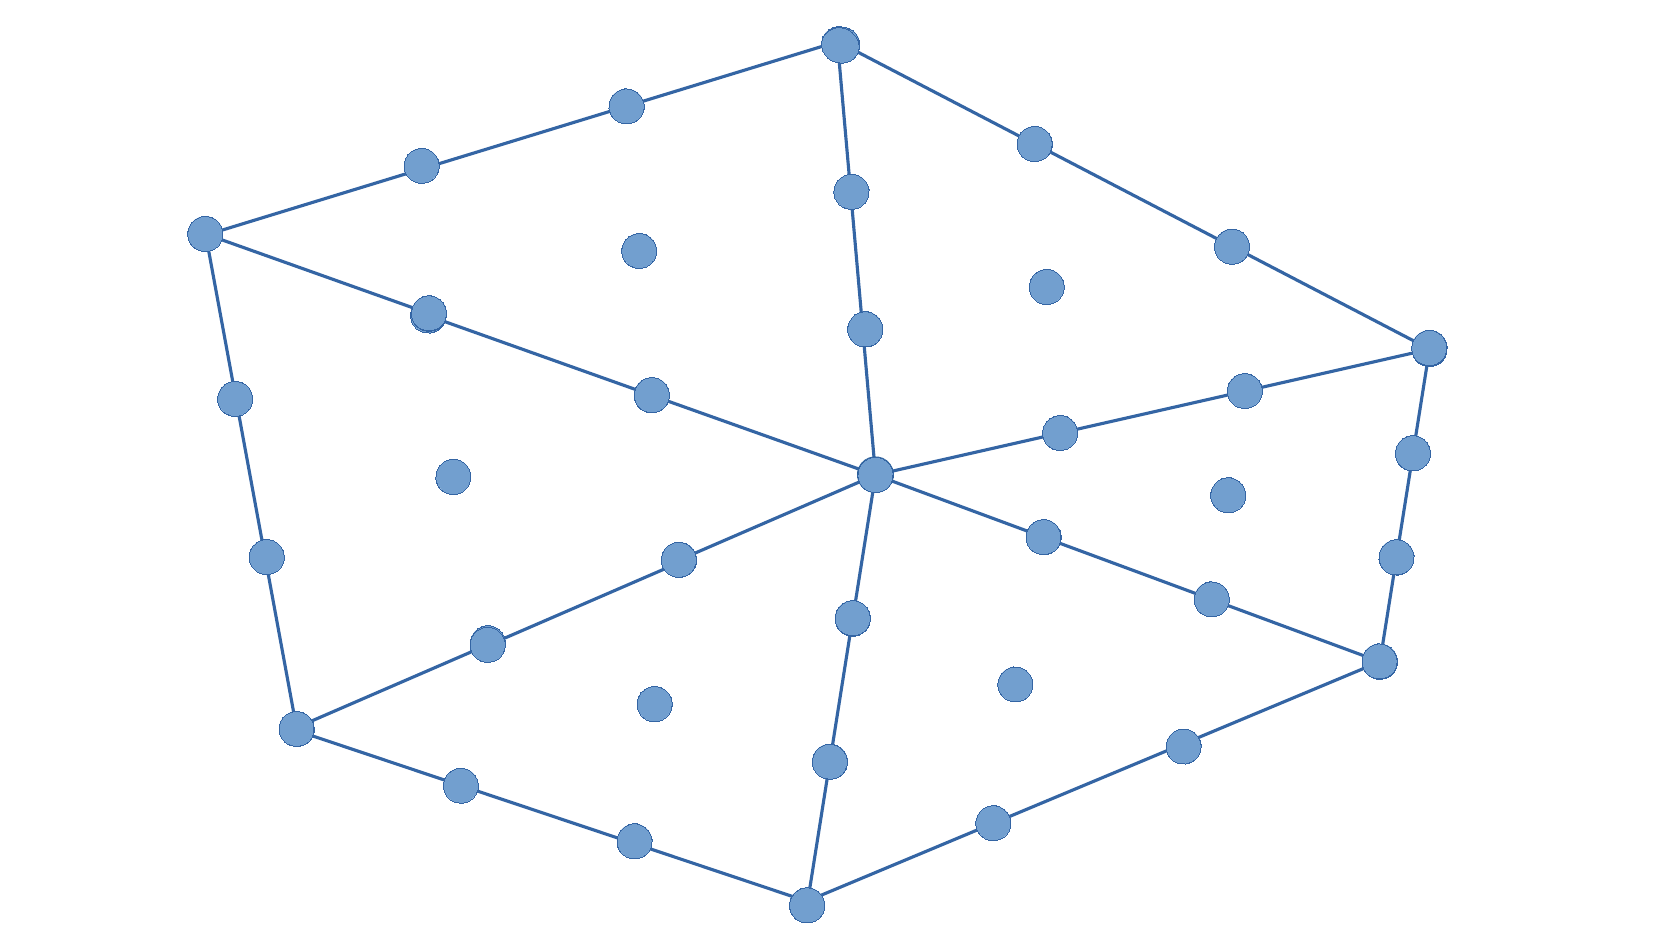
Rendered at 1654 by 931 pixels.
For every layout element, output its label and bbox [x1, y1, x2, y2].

text_box [661, 542, 697, 578]
text_box [847, 311, 883, 347]
text_box [821, 26, 860, 64]
text_box [1378, 539, 1415, 576]
text_box [621, 233, 657, 269]
text_box [1042, 415, 1078, 451]
text_box [187, 216, 223, 252]
text_box [1395, 435, 1431, 471]
text_box [1227, 373, 1263, 409]
text_box [1214, 229, 1250, 265]
text_box [833, 174, 870, 210]
text_box [410, 295, 447, 334]
text_box [812, 744, 848, 780]
text_box [1017, 126, 1053, 162]
text_box [443, 768, 479, 804]
text_box [789, 887, 825, 923]
text_box [835, 600, 871, 637]
text_box [1362, 643, 1398, 680]
text_box [1210, 477, 1246, 513]
text_box [404, 148, 440, 184]
text_box [435, 459, 471, 495]
text_box [1194, 581, 1230, 617]
text_box [279, 711, 315, 747]
text_box [249, 539, 285, 575]
text_box [1166, 729, 1202, 765]
text_box [975, 805, 1011, 841]
text_box [470, 625, 506, 663]
text_box [857, 457, 894, 493]
text_box [637, 686, 673, 722]
text_box [634, 377, 670, 413]
text_box [217, 381, 253, 417]
text_box [1029, 269, 1065, 305]
text_box [617, 823, 653, 859]
text_box [1026, 519, 1062, 555]
text_box [1411, 330, 1448, 367]
text_box [997, 666, 1033, 702]
text_box [608, 88, 645, 124]
